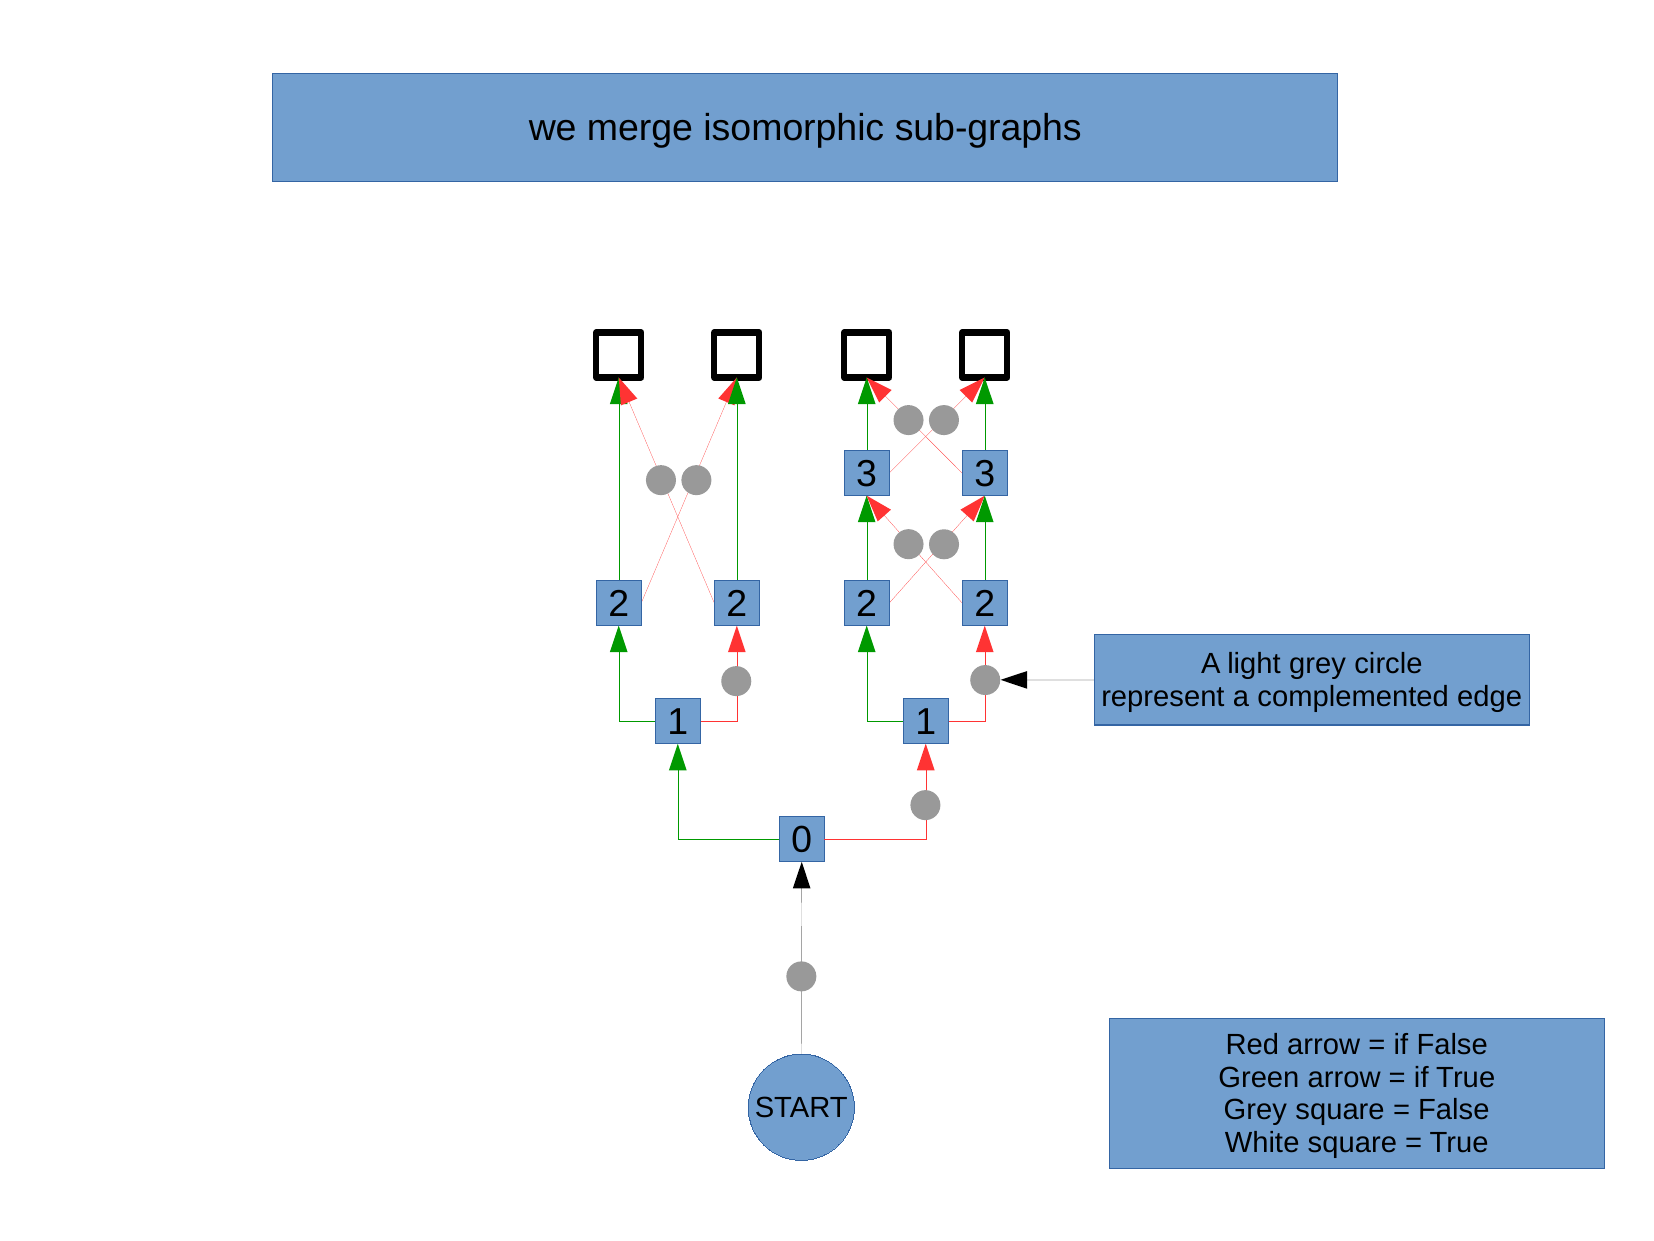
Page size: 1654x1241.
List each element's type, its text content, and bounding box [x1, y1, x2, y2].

text_box 3 [844, 450, 890, 496]
text_box [928, 529, 960, 560]
text_box 0 [779, 816, 825, 862]
text_box [928, 405, 959, 436]
text_box START [748, 1054, 855, 1161]
text_box Red arrow = if False Green arrow = if True Grey square = False White square = True [1109, 1018, 1605, 1169]
text_box [910, 790, 941, 821]
text_box [844, 332, 890, 378]
text_box 1 [903, 698, 949, 744]
text_box [962, 332, 1008, 378]
text_box 1 [655, 698, 701, 744]
text_box 2 [714, 580, 760, 626]
text_box [596, 332, 642, 378]
text_box A light grey circle represent a complemented edge [1094, 634, 1530, 725]
text_box [893, 529, 924, 560]
text_box 2 [596, 580, 642, 626]
text_box 2 [844, 580, 890, 626]
text_box 3 [962, 450, 1008, 496]
text_box 2 [962, 580, 1008, 626]
text_box we merge isomorphic sub-graphs [272, 73, 1338, 182]
text_box [721, 666, 752, 697]
text_box [714, 332, 760, 378]
text_box [970, 665, 1001, 696]
text_box [893, 405, 924, 436]
text_box [681, 465, 712, 496]
text_box [786, 961, 817, 992]
text_box [645, 465, 677, 496]
